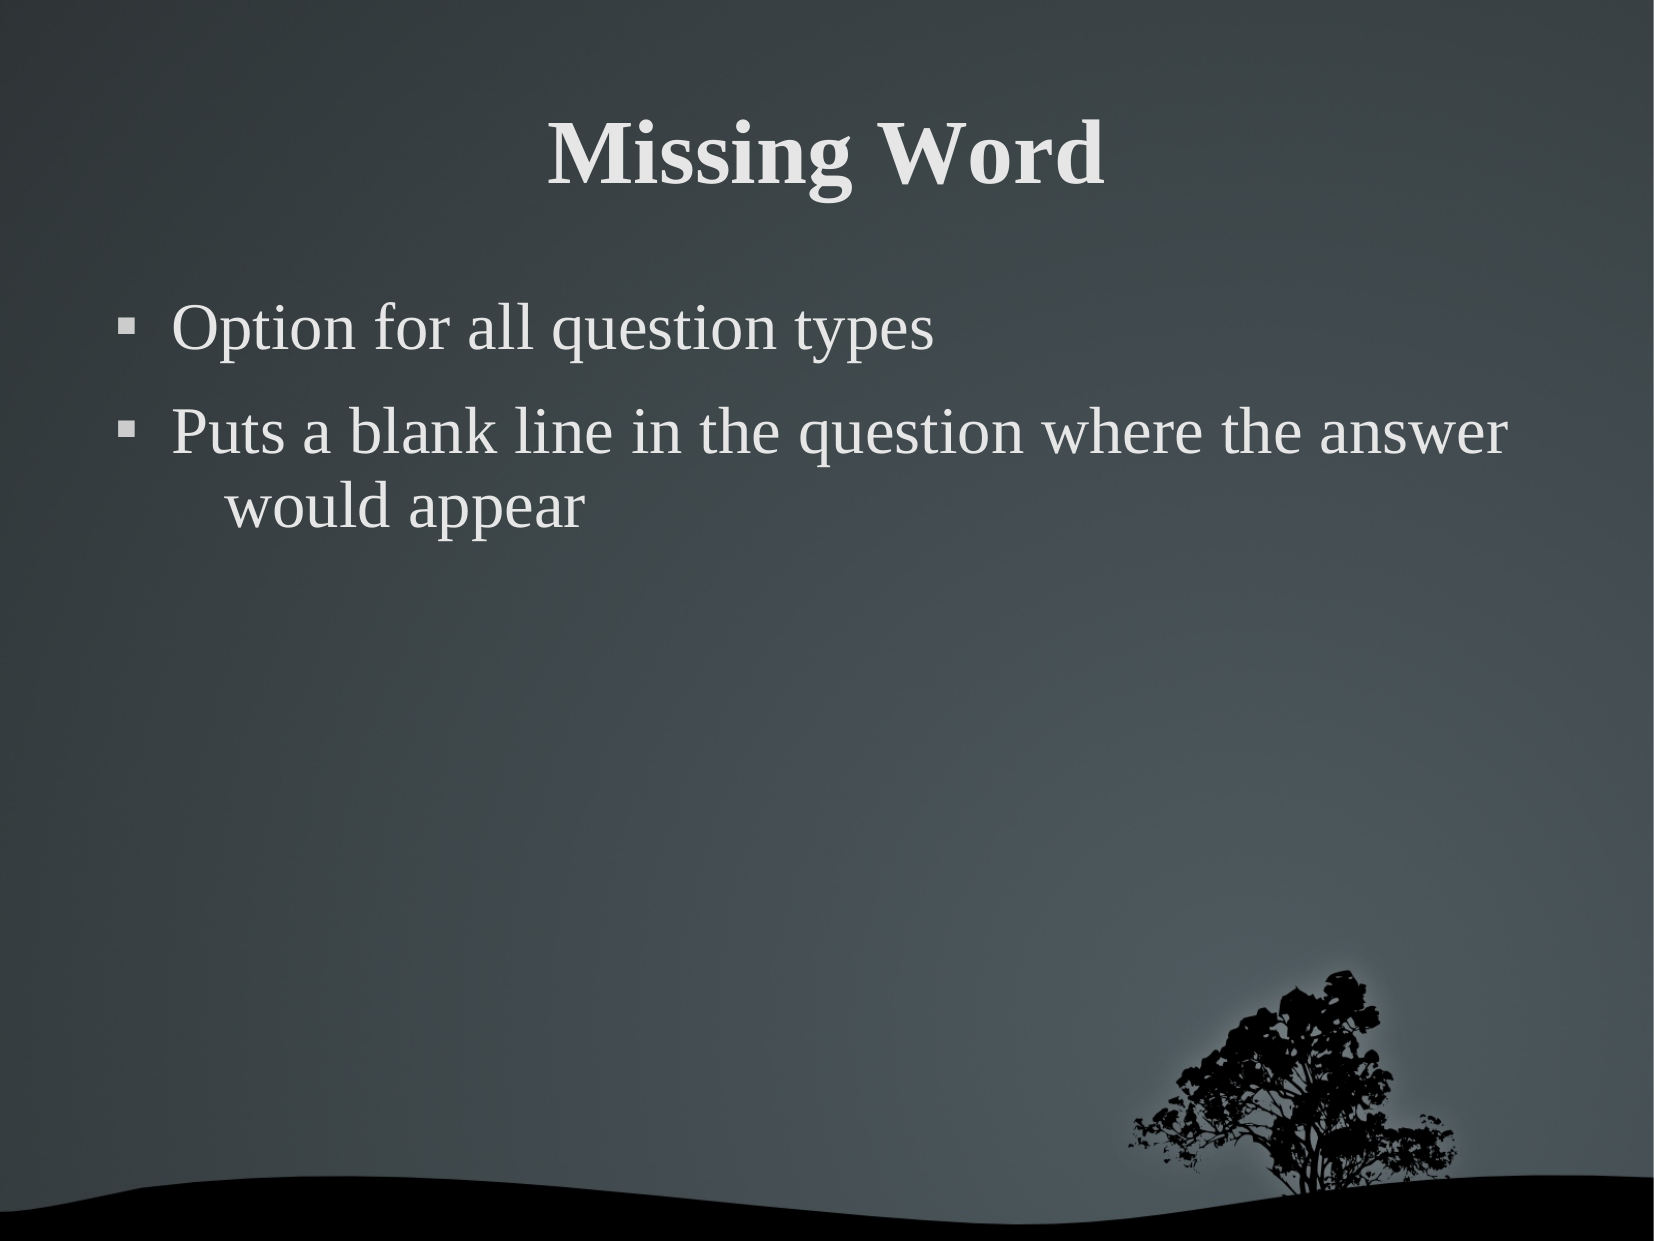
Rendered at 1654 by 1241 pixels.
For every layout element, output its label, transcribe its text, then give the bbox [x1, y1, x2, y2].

list Option for all question types Puts a blank line in the question where the answer would appear [82, 290, 1571, 1094]
title Missing Word [82, 56, 1571, 250]
picture [0, 0, 1654, 1241]
